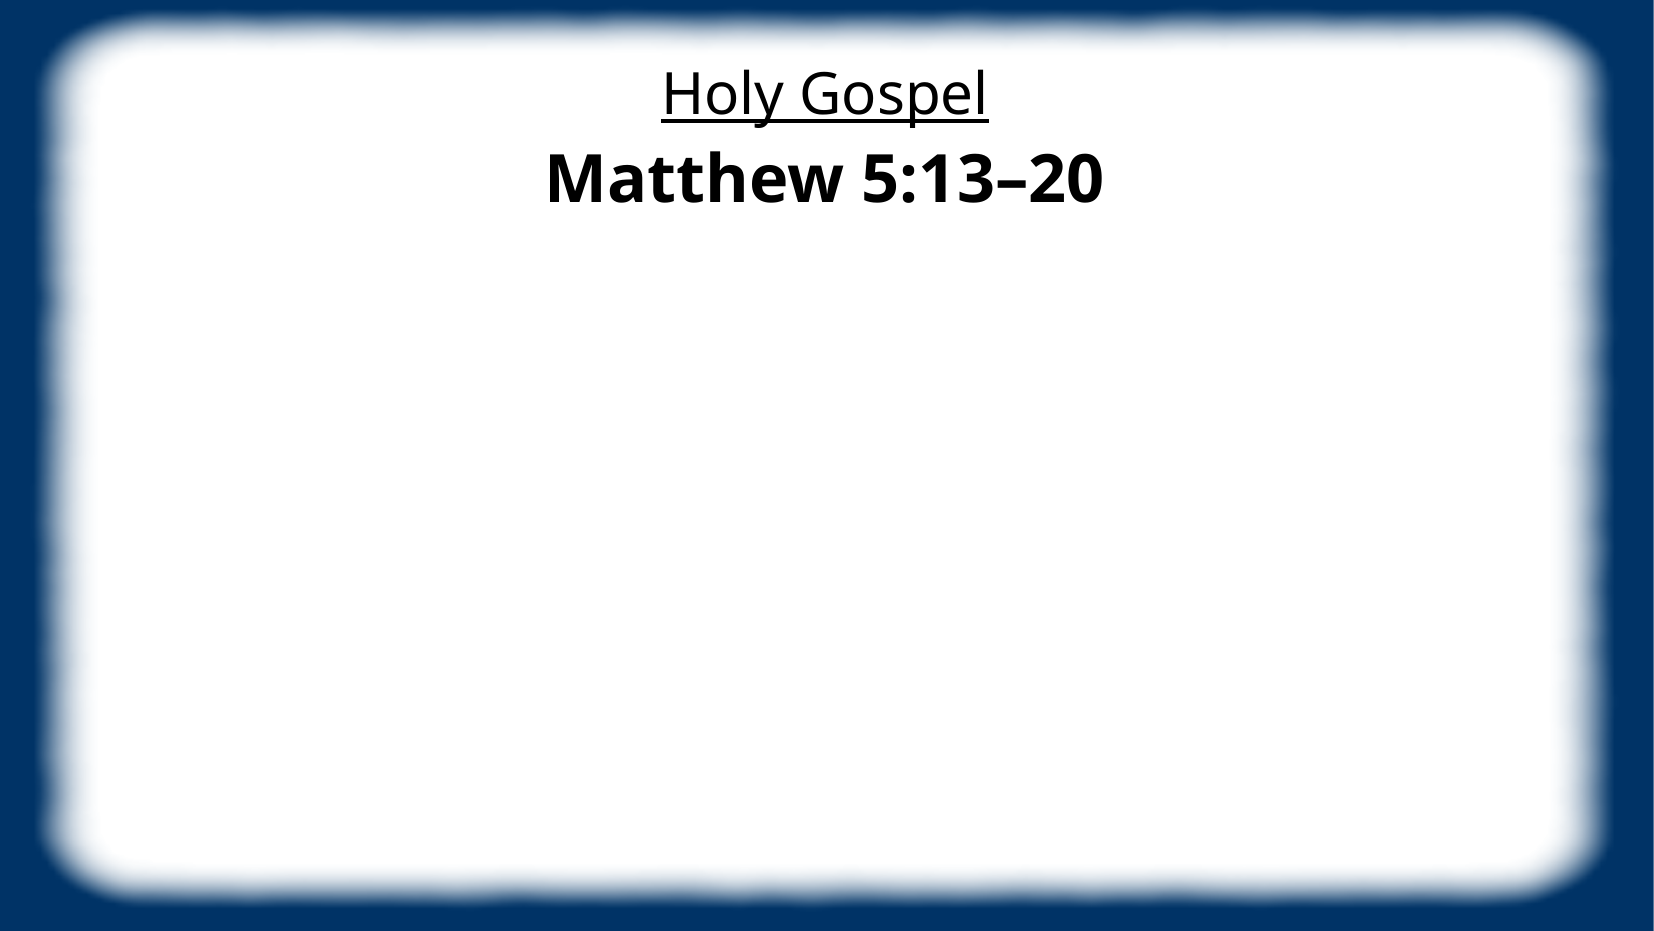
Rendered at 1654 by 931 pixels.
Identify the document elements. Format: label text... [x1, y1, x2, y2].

text_box Holy Gospel Matthew 5:13–20 [105, 45, 1546, 226]
picture [0, 0, 1654, 931]
